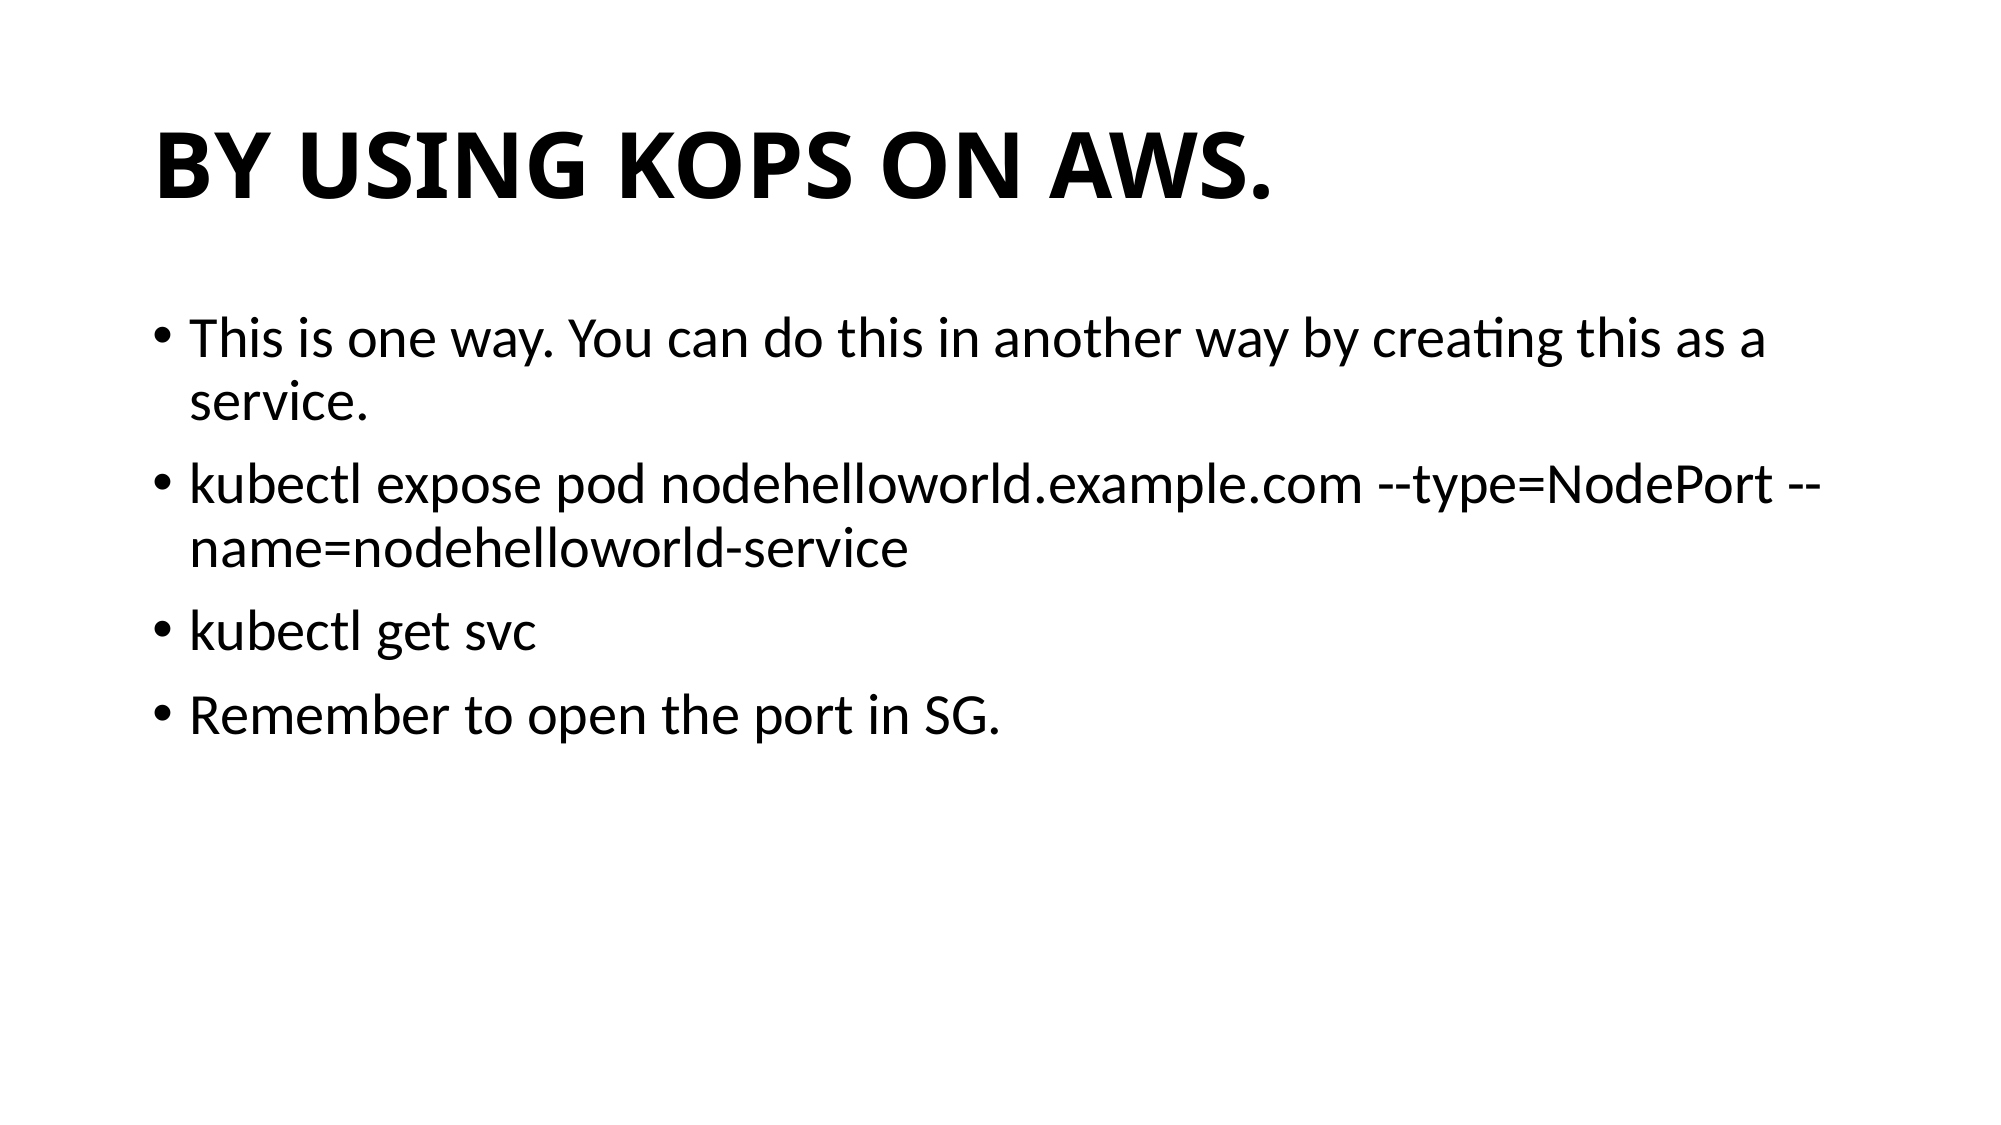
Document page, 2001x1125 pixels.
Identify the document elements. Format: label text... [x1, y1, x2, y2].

title BY USING KOPS ON AWS. [137, 59, 1863, 278]
list This is one way. You can do this in another way by creating this as a service. kubectl expose pod nodehelloworld.example.com --type=NodePort --name=nodehelloworld-service kubectl get svc Remember to open the port in SG. [137, 299, 1863, 1014]
